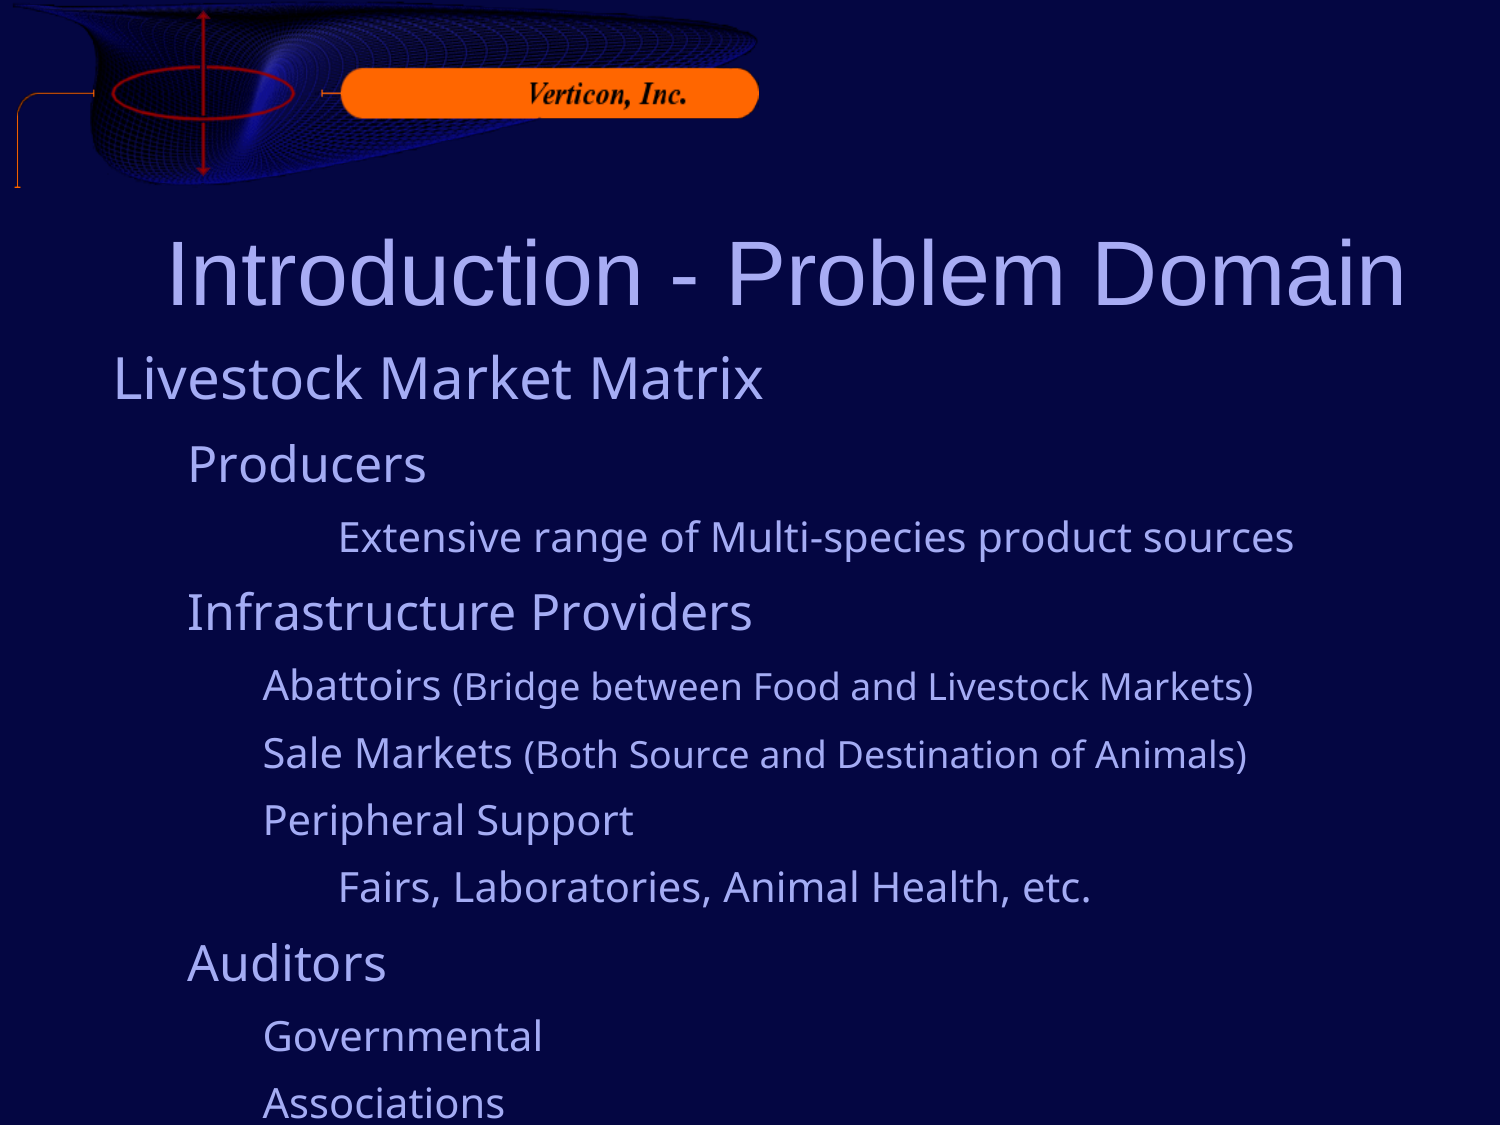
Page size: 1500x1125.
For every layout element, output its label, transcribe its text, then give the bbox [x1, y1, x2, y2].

list Livestock Market Matrix Producers Extensive range of Multi-species product sources Infrastructure Providers Abattoirs (Bridge between Food and Livestock Markets) Sale Markets (Both Source and Destination of Animals) Peripheral Support Fairs, Laboratories, Animal Health, etc. Auditors Governmental Associations [37, 337, 1426, 1056]
title Introduction - Problem Domain [112, 180, 1463, 368]
picture [8, 0, 759, 188]
